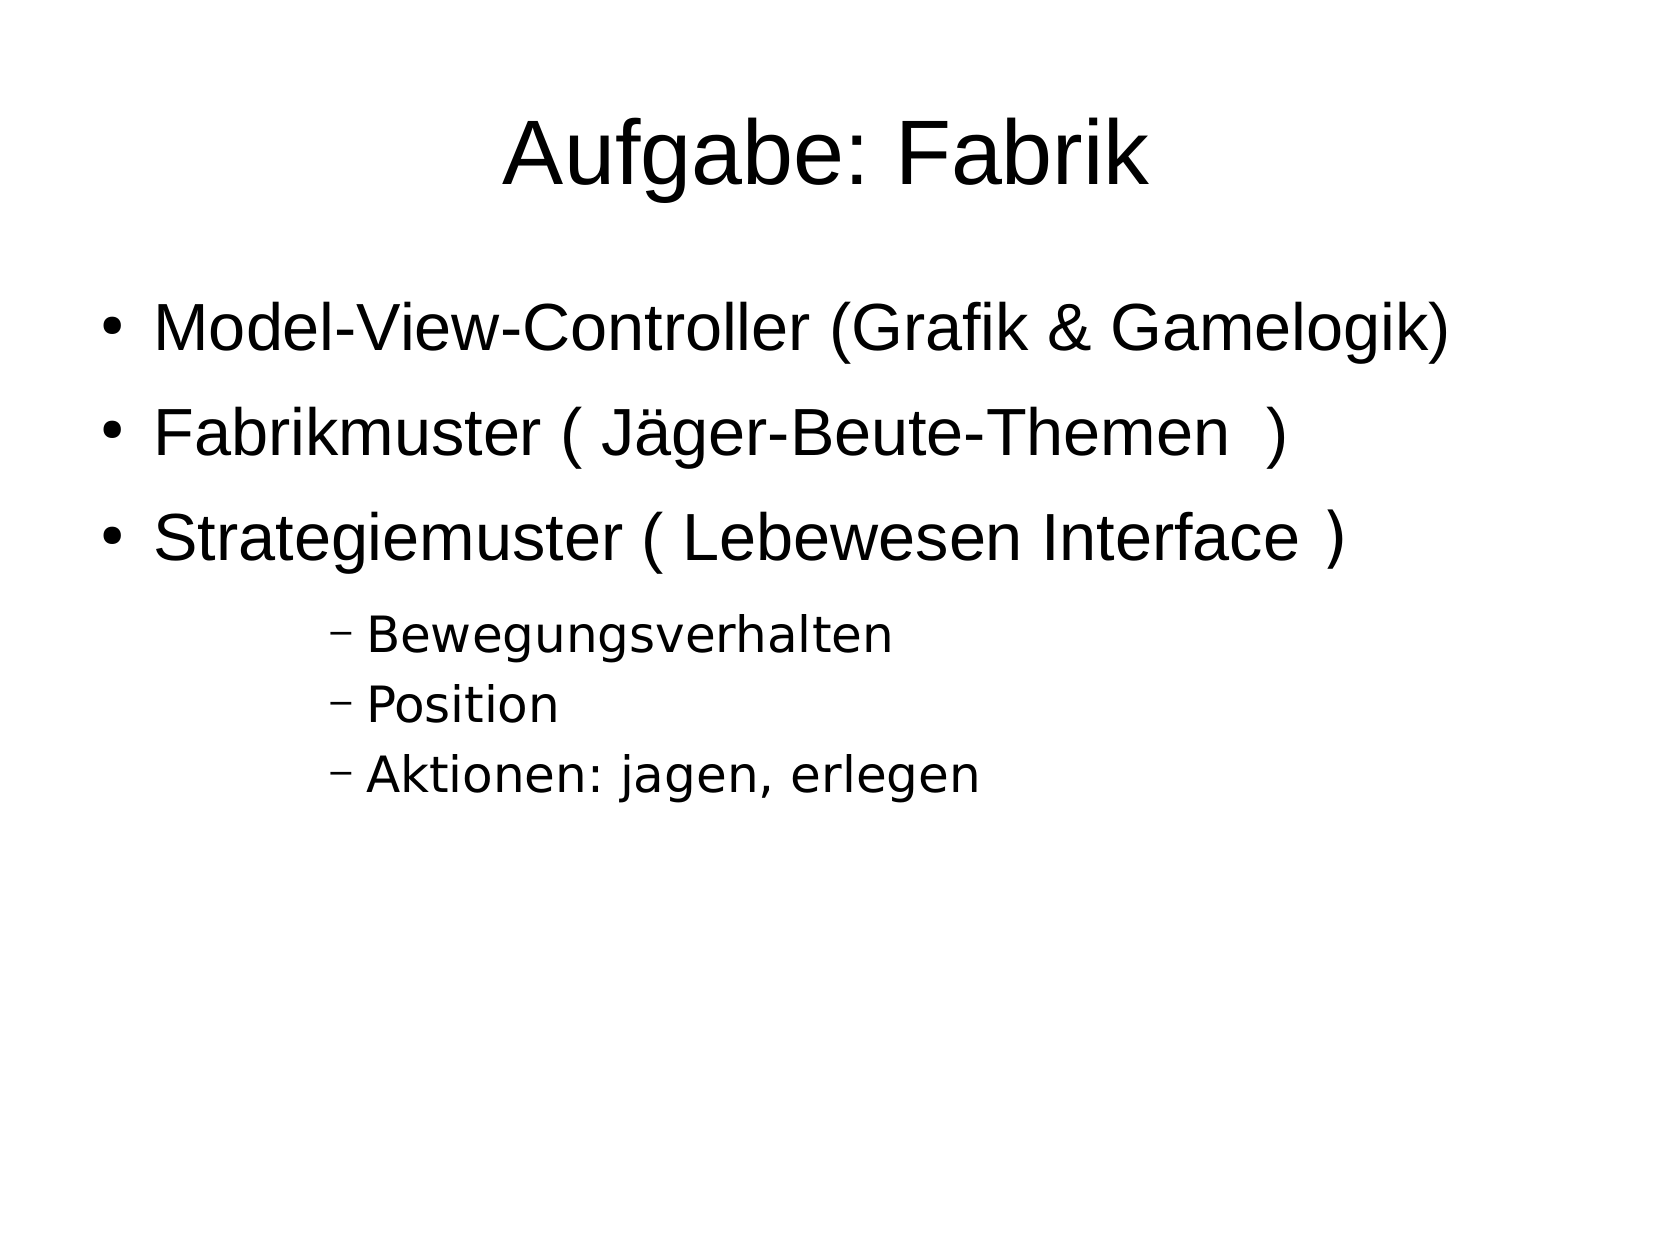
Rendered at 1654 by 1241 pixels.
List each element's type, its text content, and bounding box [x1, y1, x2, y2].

title Aufgabe: Fabrik [82, 49, 1571, 257]
list Model-View-Controller (Grafik & Gamelogik) Fabrikmuster ( Jäger-Beute-Themen ) Strategiemuster ( Lebewesen Interface ) Bewegungsverhalten Position Aktionen: jagen, erlegen [82, 290, 1571, 1010]
